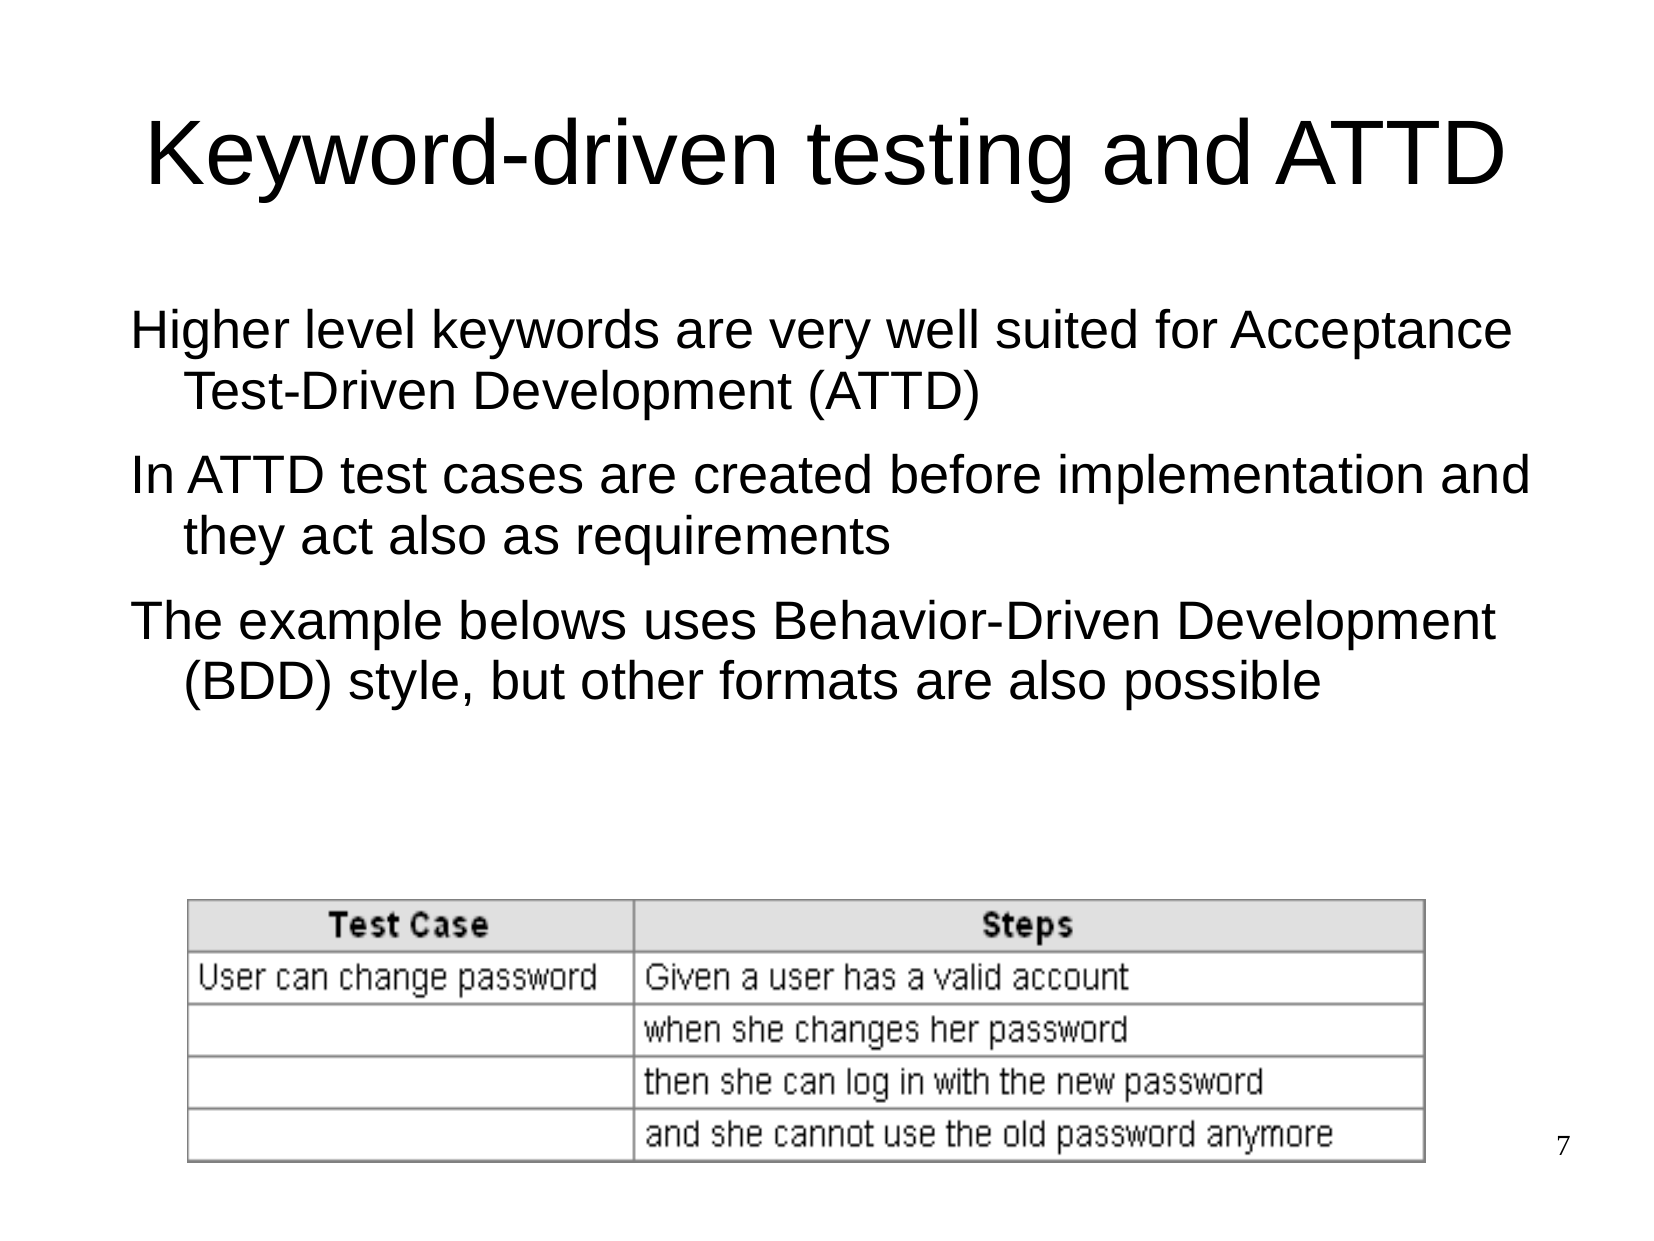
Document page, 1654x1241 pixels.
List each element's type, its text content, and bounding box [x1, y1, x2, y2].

list Higher level keywords are very well suited for Acceptance Test-Driven Development (ATTD) In ATTD test cases are created before implementation and they act also as requirements The example belows uses Behavior-Driven Development (BDD) style, but other formats are also possible [112, 300, 1538, 819]
picture [187, 899, 1426, 1163]
title Keyword-driven testing and ATTD [82, 49, 1571, 257]
